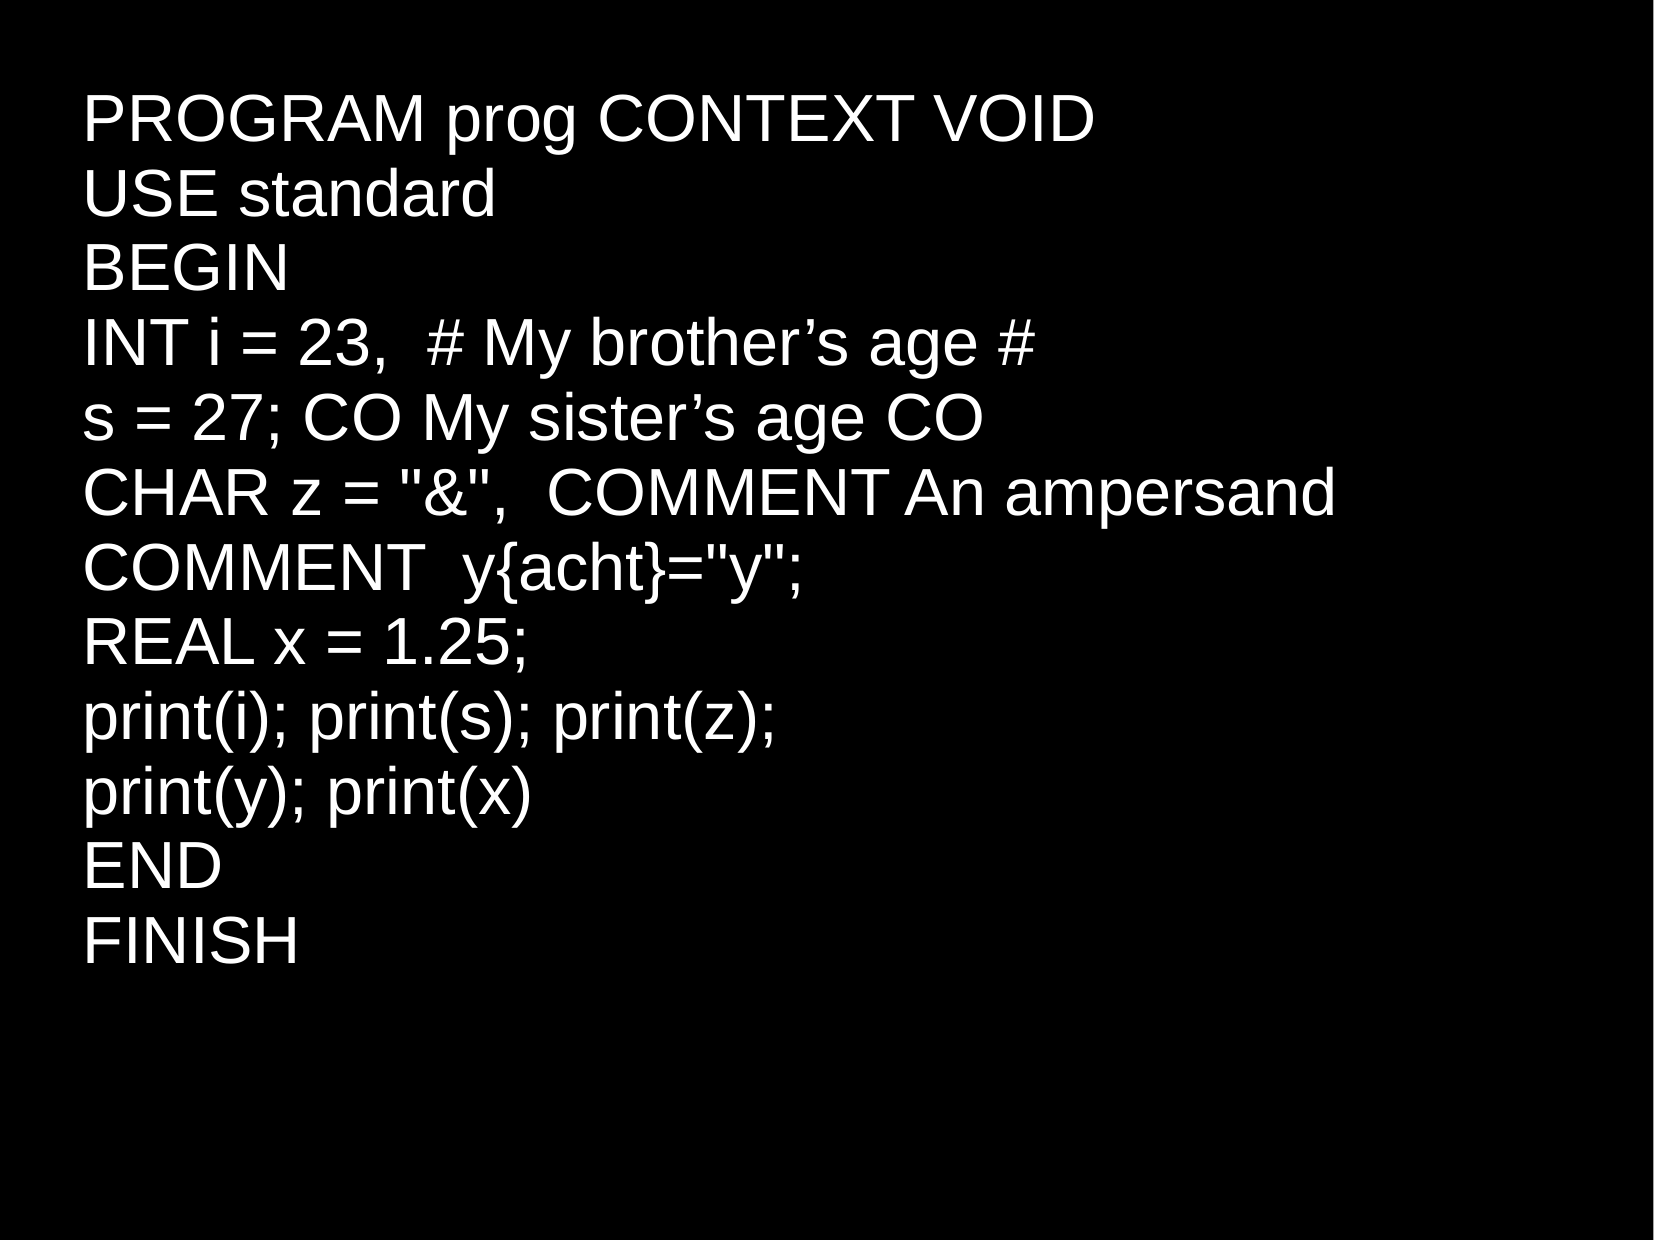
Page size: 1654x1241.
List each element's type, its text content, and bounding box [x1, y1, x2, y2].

subtitle PROGRAM prog CONTEXT VOID USE standard BEGIN INT i = 23, # My brother’s age # s = 27; CO My sister’s age CO CHAR z = "&", COMMENT An ampersand COMMENT y{acht}="y"; REAL x = 1.25; print(i); print(s); print(z); print(y); print(x) END FINISH [82, 49, 1571, 1010]
